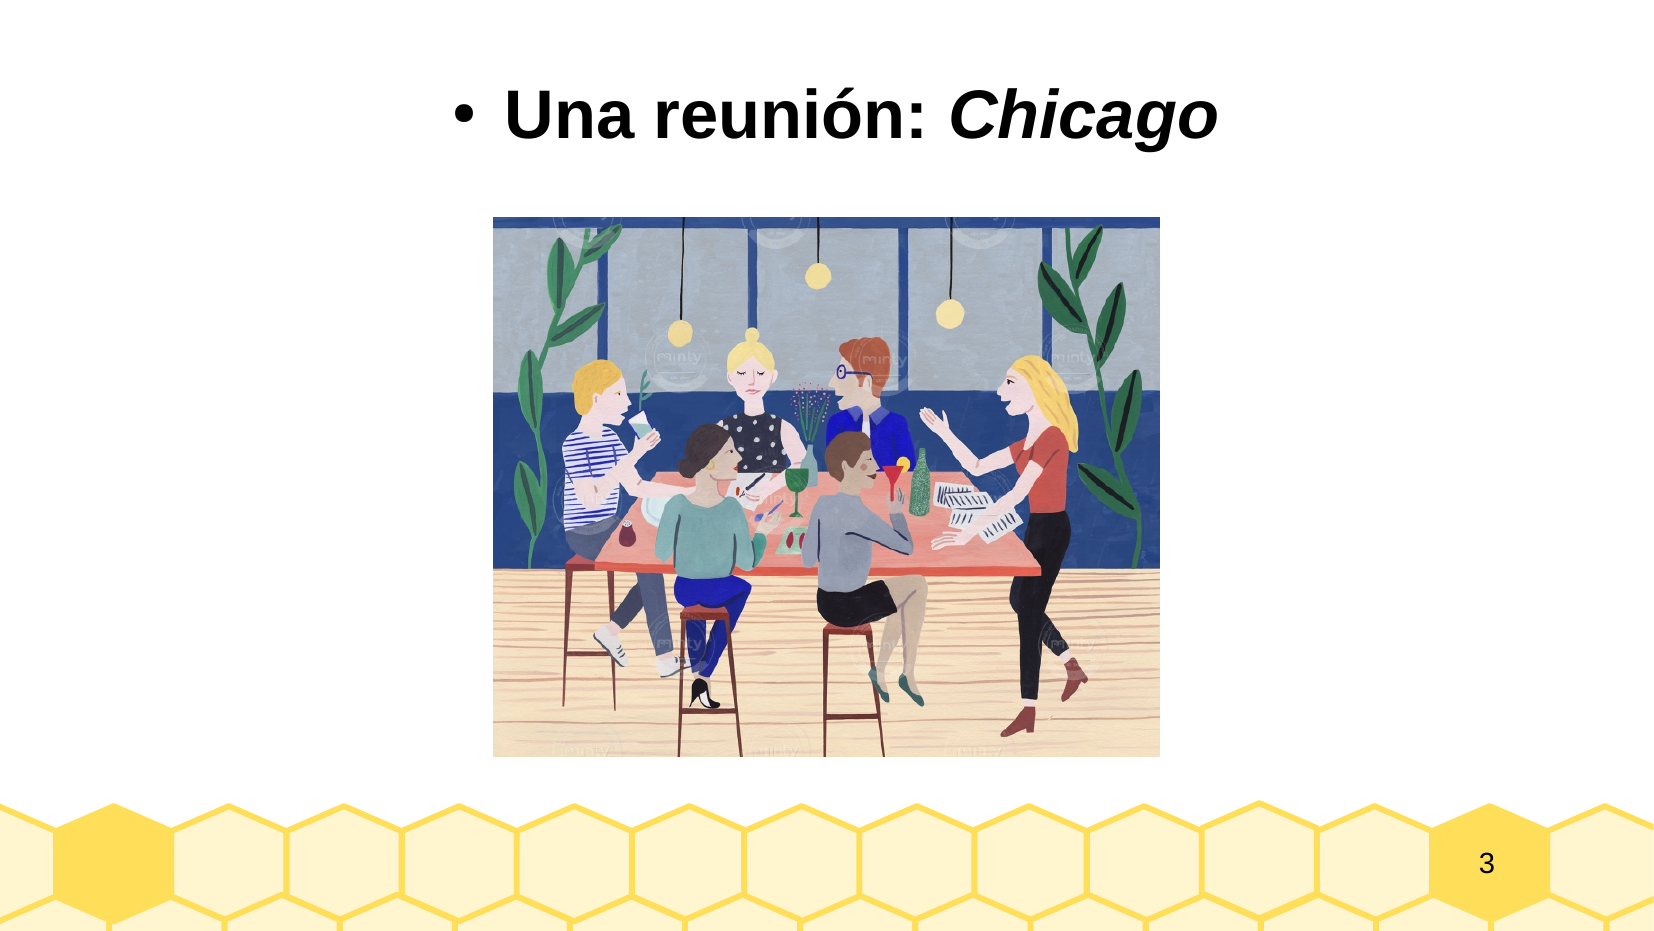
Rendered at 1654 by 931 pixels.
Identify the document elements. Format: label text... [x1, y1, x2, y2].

picture [493, 217, 1160, 758]
title Una reunión: Chicago [82, 37, 1571, 193]
